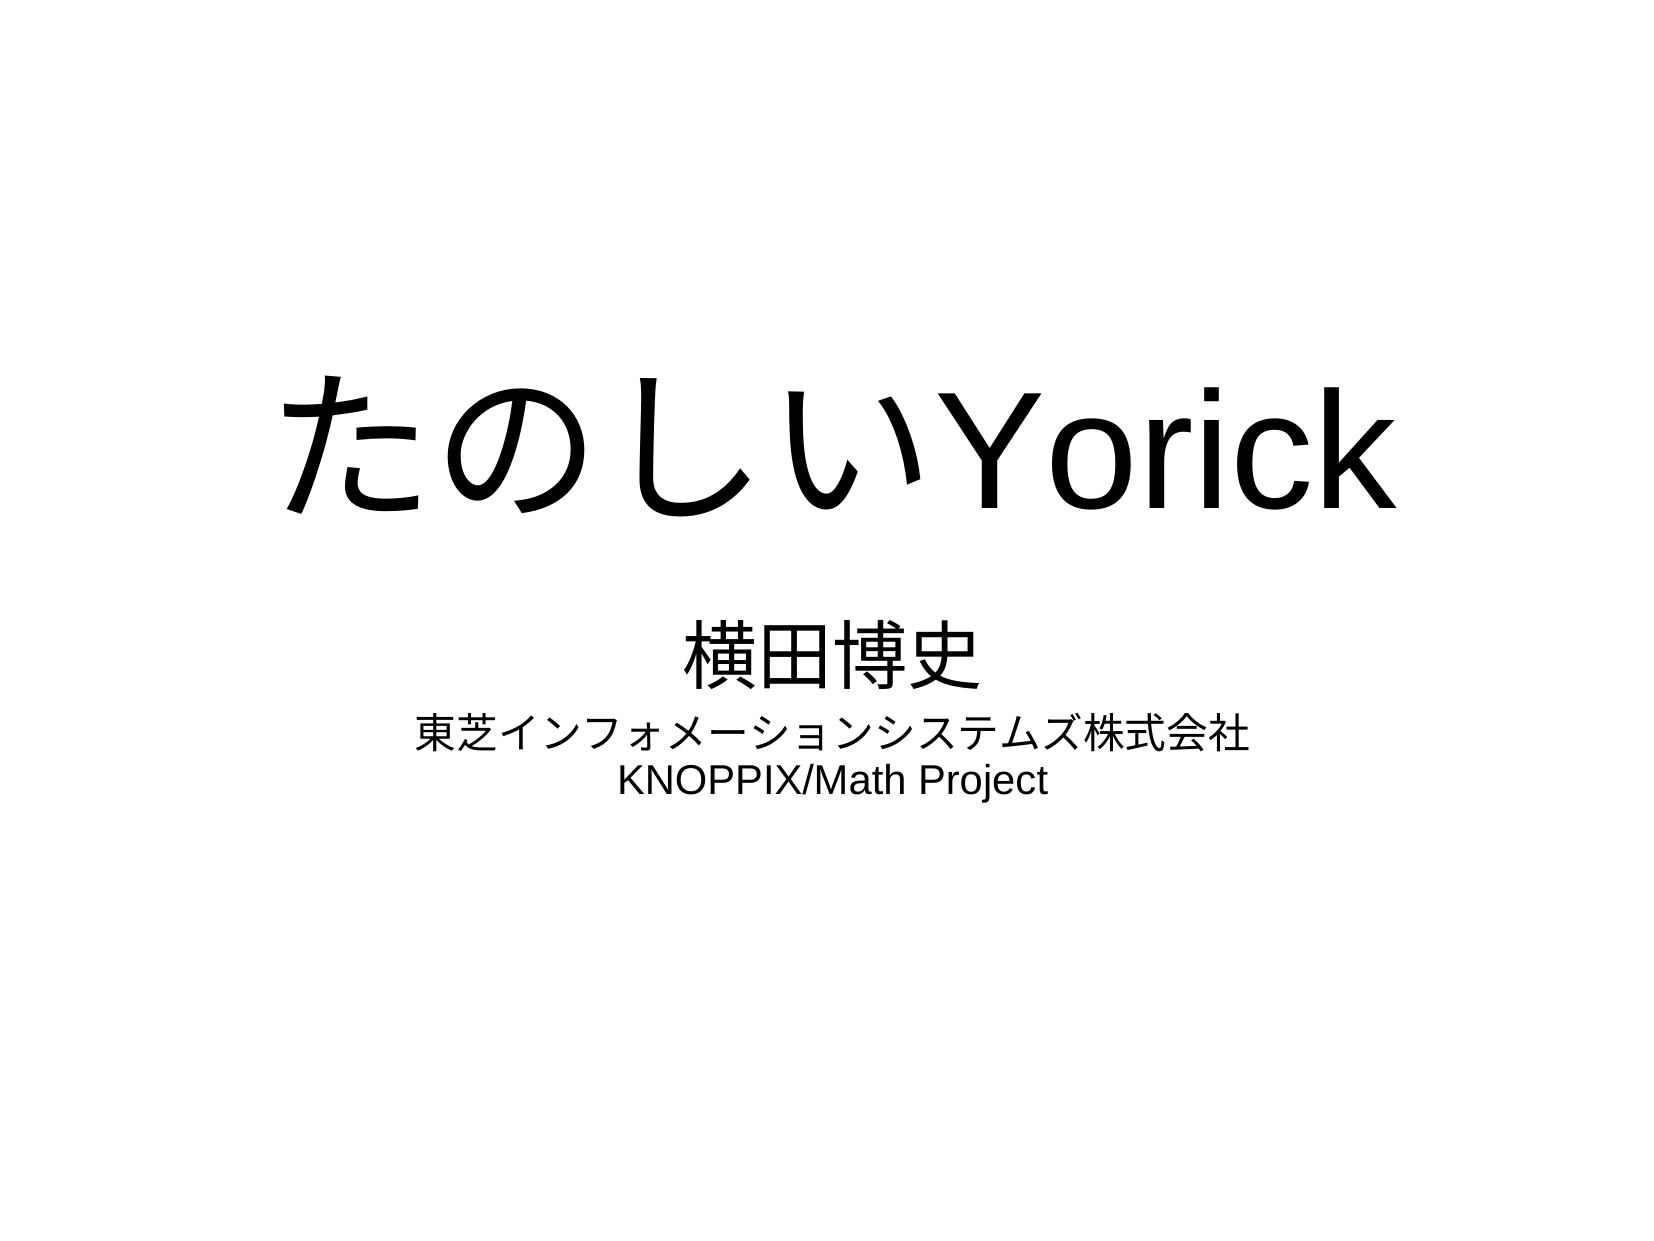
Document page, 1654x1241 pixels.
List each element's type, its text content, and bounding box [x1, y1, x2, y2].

subtitle 横田博史 東芝インフォメーションシステムズ株式会社 KNOPPIX/Math Project [88, 324, 1577, 1129]
